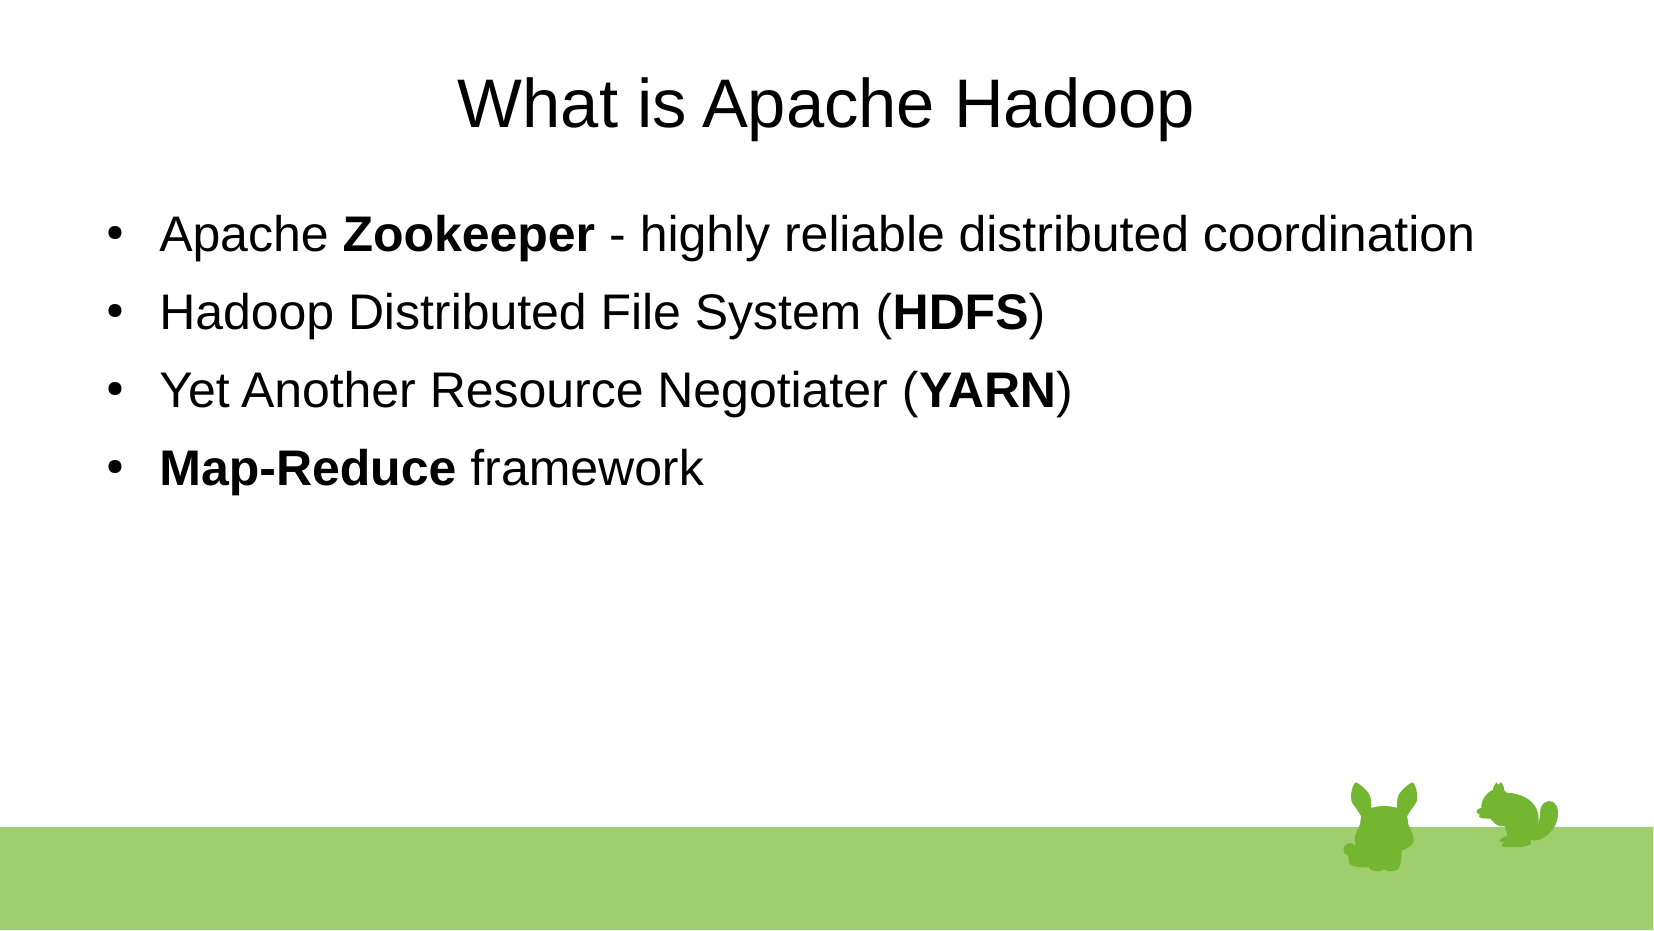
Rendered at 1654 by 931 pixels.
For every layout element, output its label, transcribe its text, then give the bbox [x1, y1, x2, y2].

title What is Apache Hadoop [88, 29, 1565, 178]
list Apache Zookeeper - highly reliable distributed coordination Hadoop Distributed File System (HDFS) Yet Another Resource Negotiater (YARN) Map-Reduce framework [88, 206, 1565, 739]
